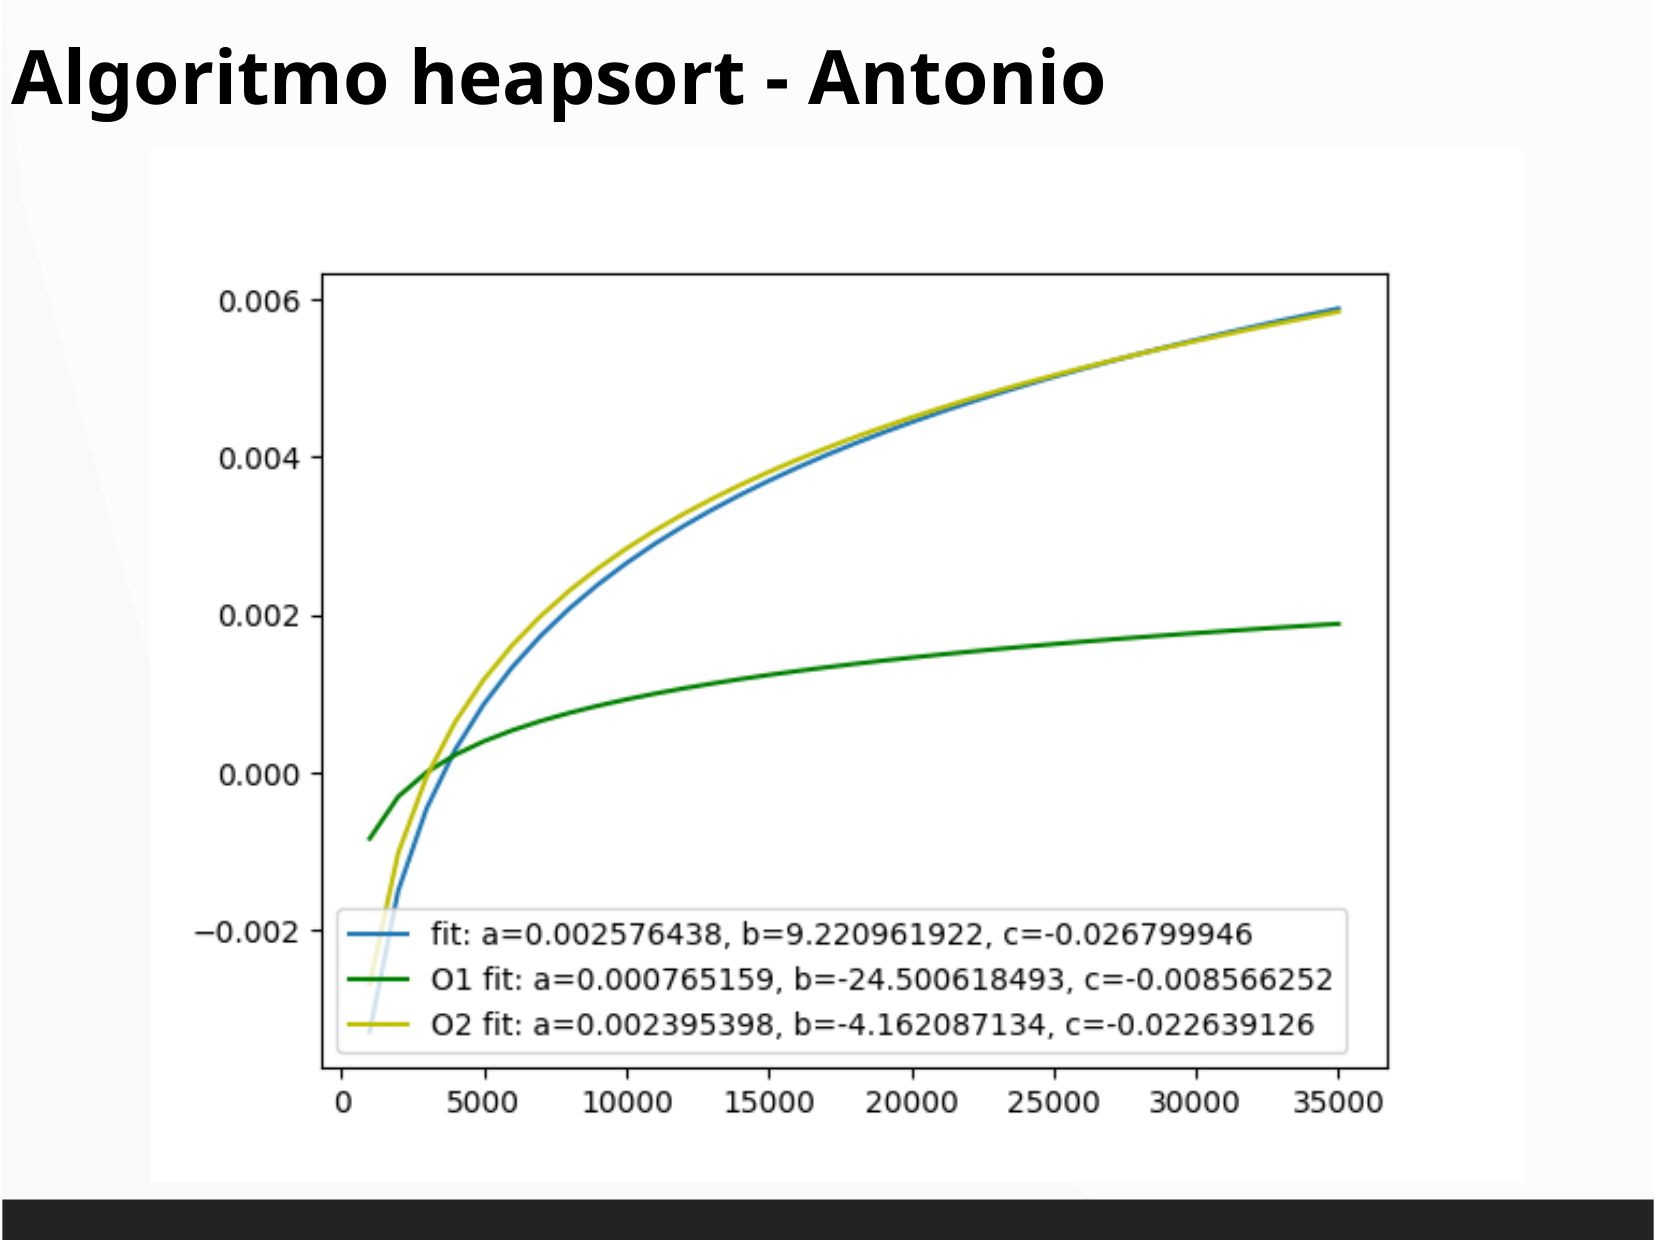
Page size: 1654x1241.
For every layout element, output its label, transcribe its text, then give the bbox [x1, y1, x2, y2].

picture [2, 0, 1654, 1241]
title Algoritmo heapsort - Antonio [11, 0, 1501, 151]
